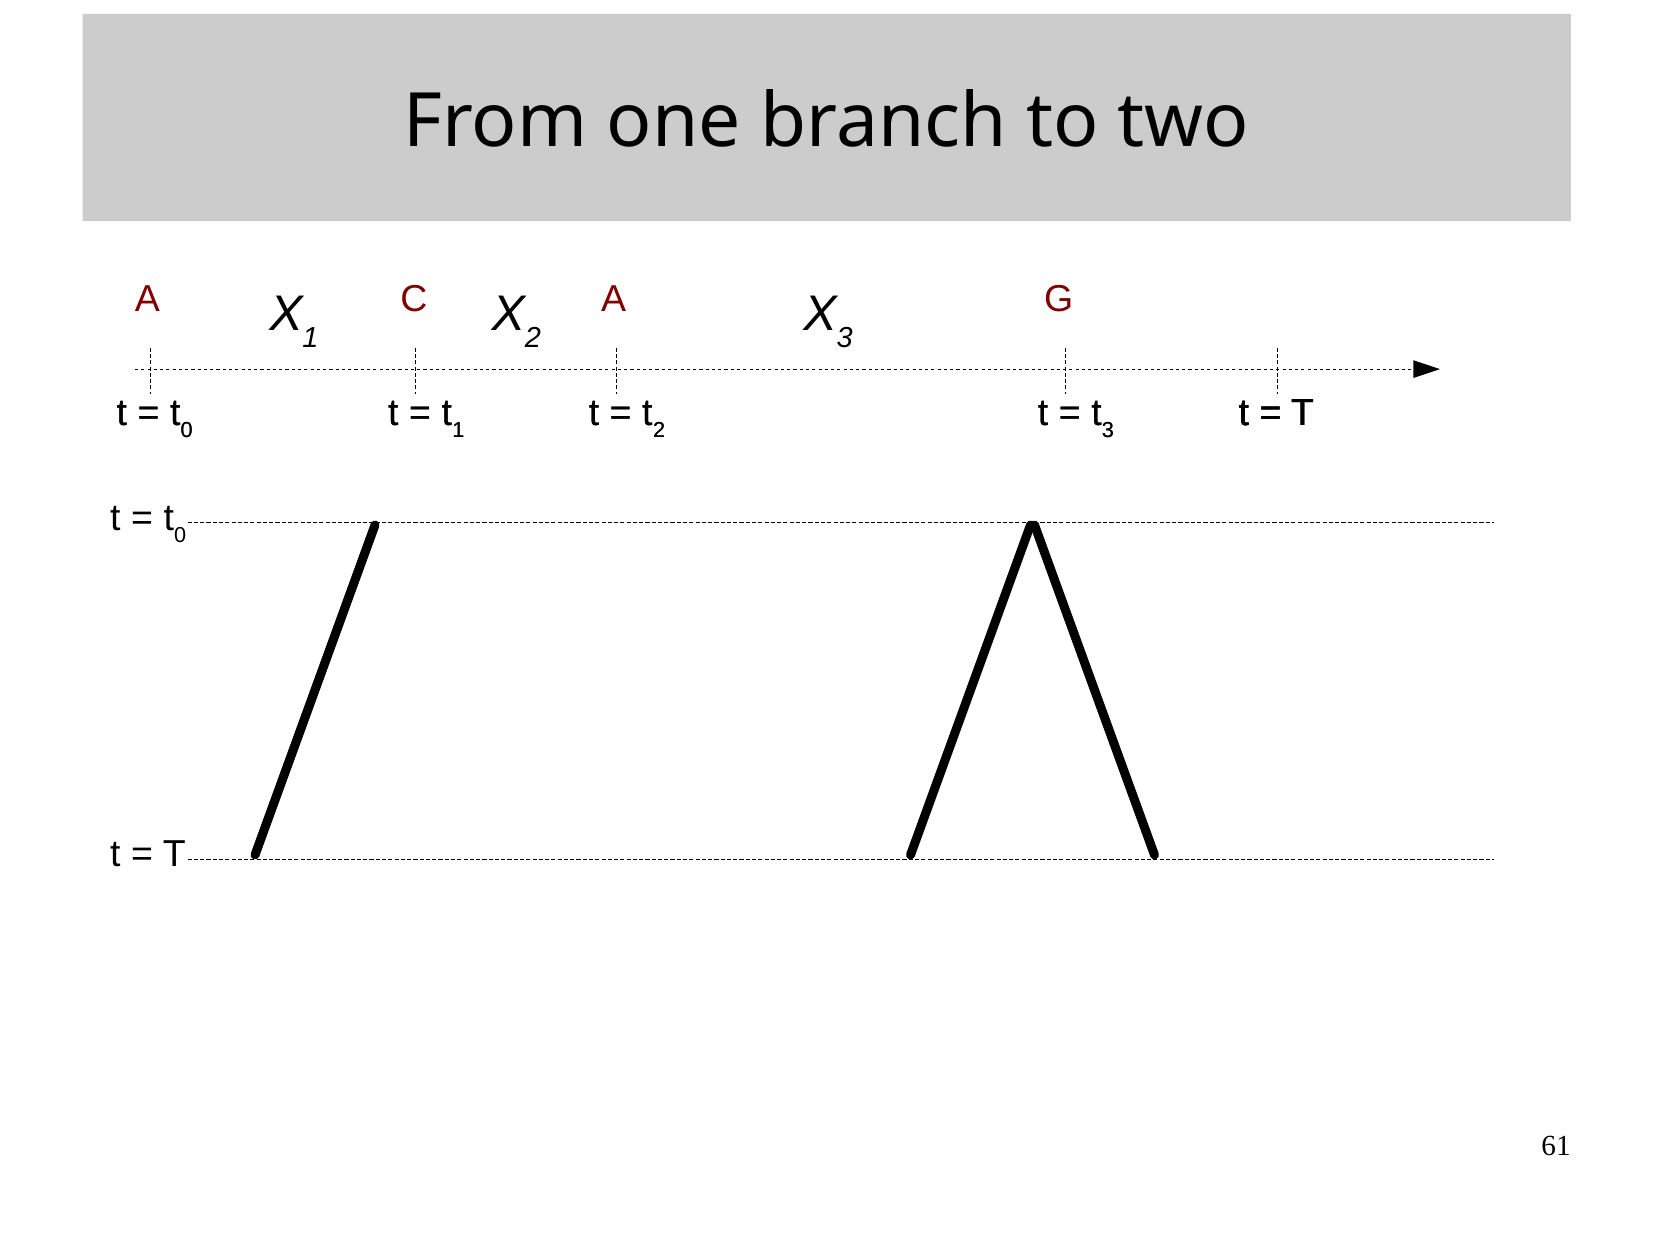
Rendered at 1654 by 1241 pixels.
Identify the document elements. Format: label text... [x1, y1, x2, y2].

text_box A [586, 270, 647, 327]
list [15, 408, 1636, 1198]
text_box t = t3 [1023, 384, 1132, 450]
text_box G [1029, 270, 1090, 327]
text_box t = T [1223, 384, 1333, 441]
text_box X1 [254, 278, 361, 417]
text_box A [120, 270, 181, 327]
text_box X3 [788, 278, 886, 417]
text_box t = t1 [373, 384, 482, 450]
text_box t = t0 [95, 489, 204, 556]
text_box t = T [95, 825, 204, 882]
text_box t = t2 [574, 384, 683, 450]
title From one branch to two [82, 13, 1571, 222]
text_box C [385, 270, 446, 327]
text_box X2 [476, 278, 579, 417]
text_box t = t0 [101, 384, 211, 450]
